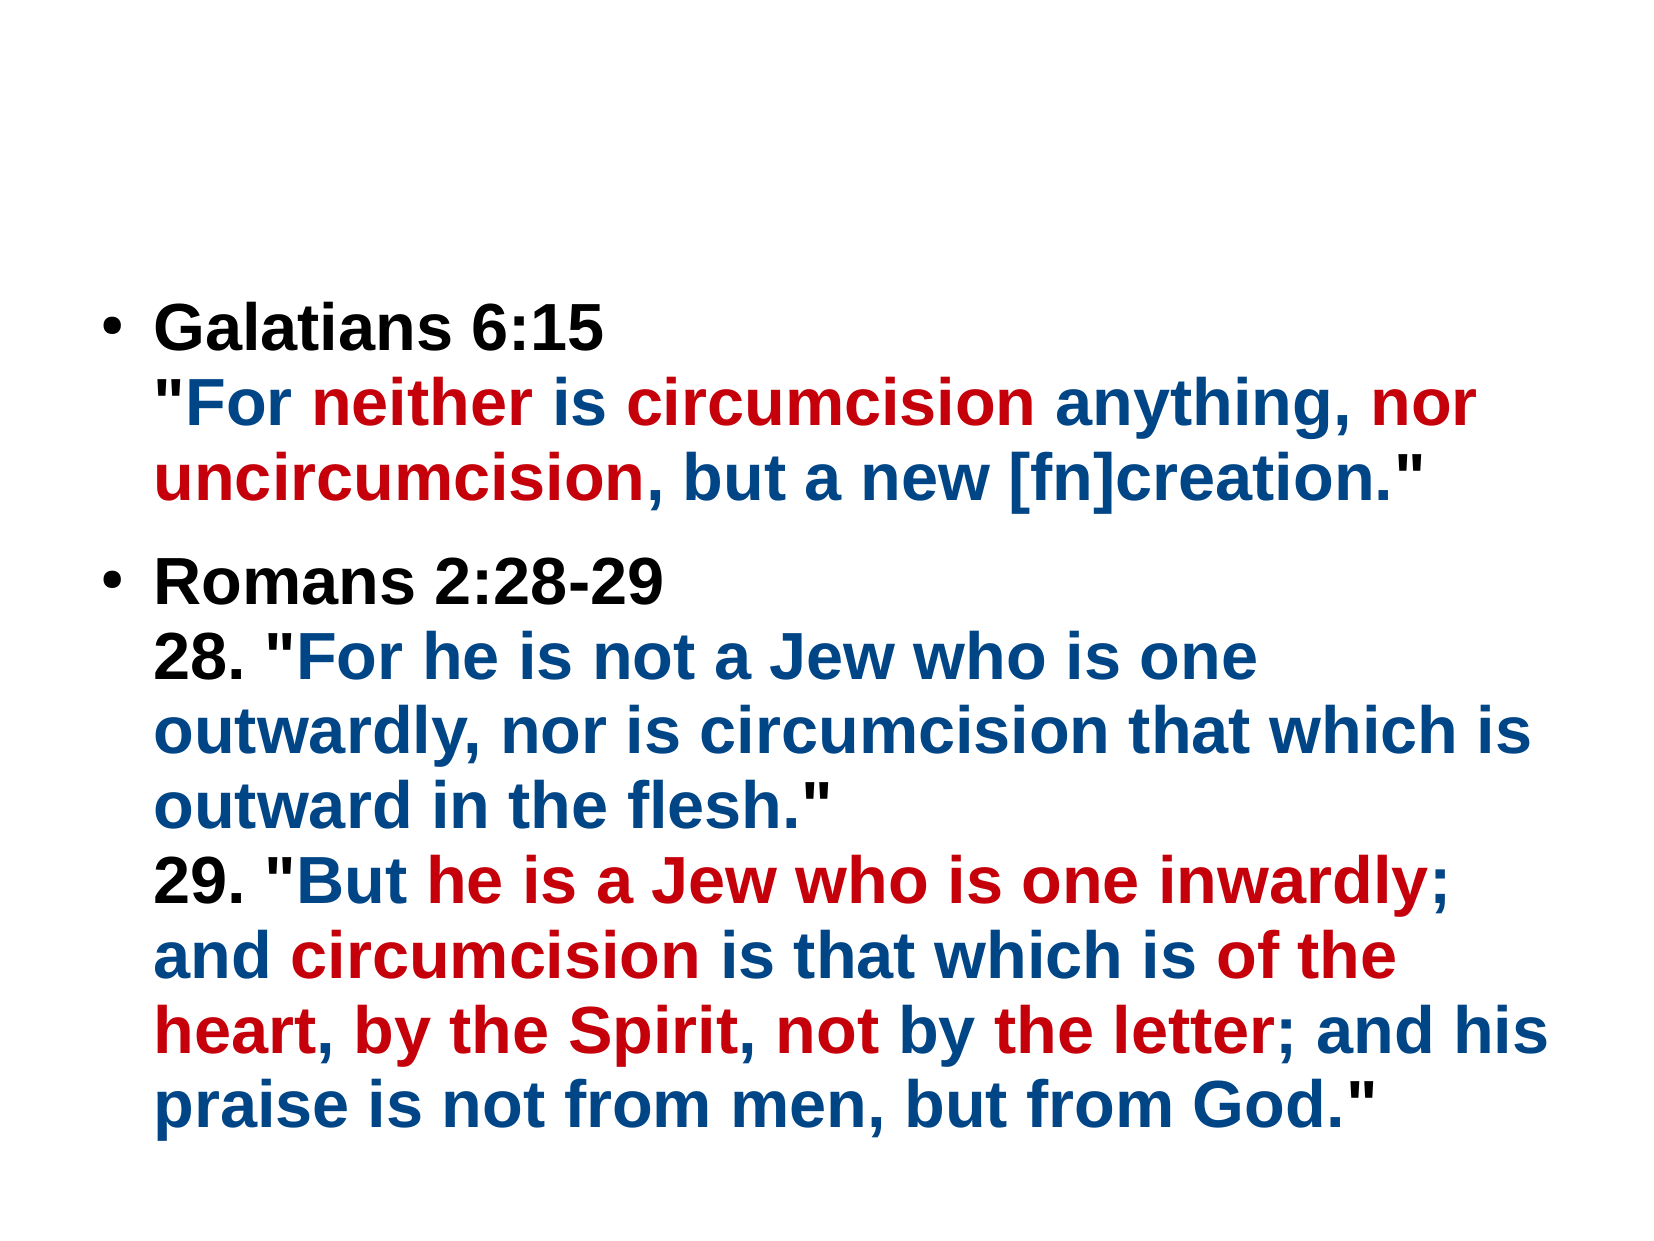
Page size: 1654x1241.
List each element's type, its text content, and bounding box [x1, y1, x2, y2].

list Galatians 6:15 "For neither is circumcision anything, nor uncircumcision, but a new [fn]creation." Romans 2:28-29 28. "For he is not a Jew who is one outwardly, nor is circumcision that which is outward in the flesh." 29. "But he is a Jew who is one inwardly; and circumcision is that which is of the heart, by the Spirit, not by the letter; and his praise is not from men, but from God." [82, 290, 1571, 1143]
